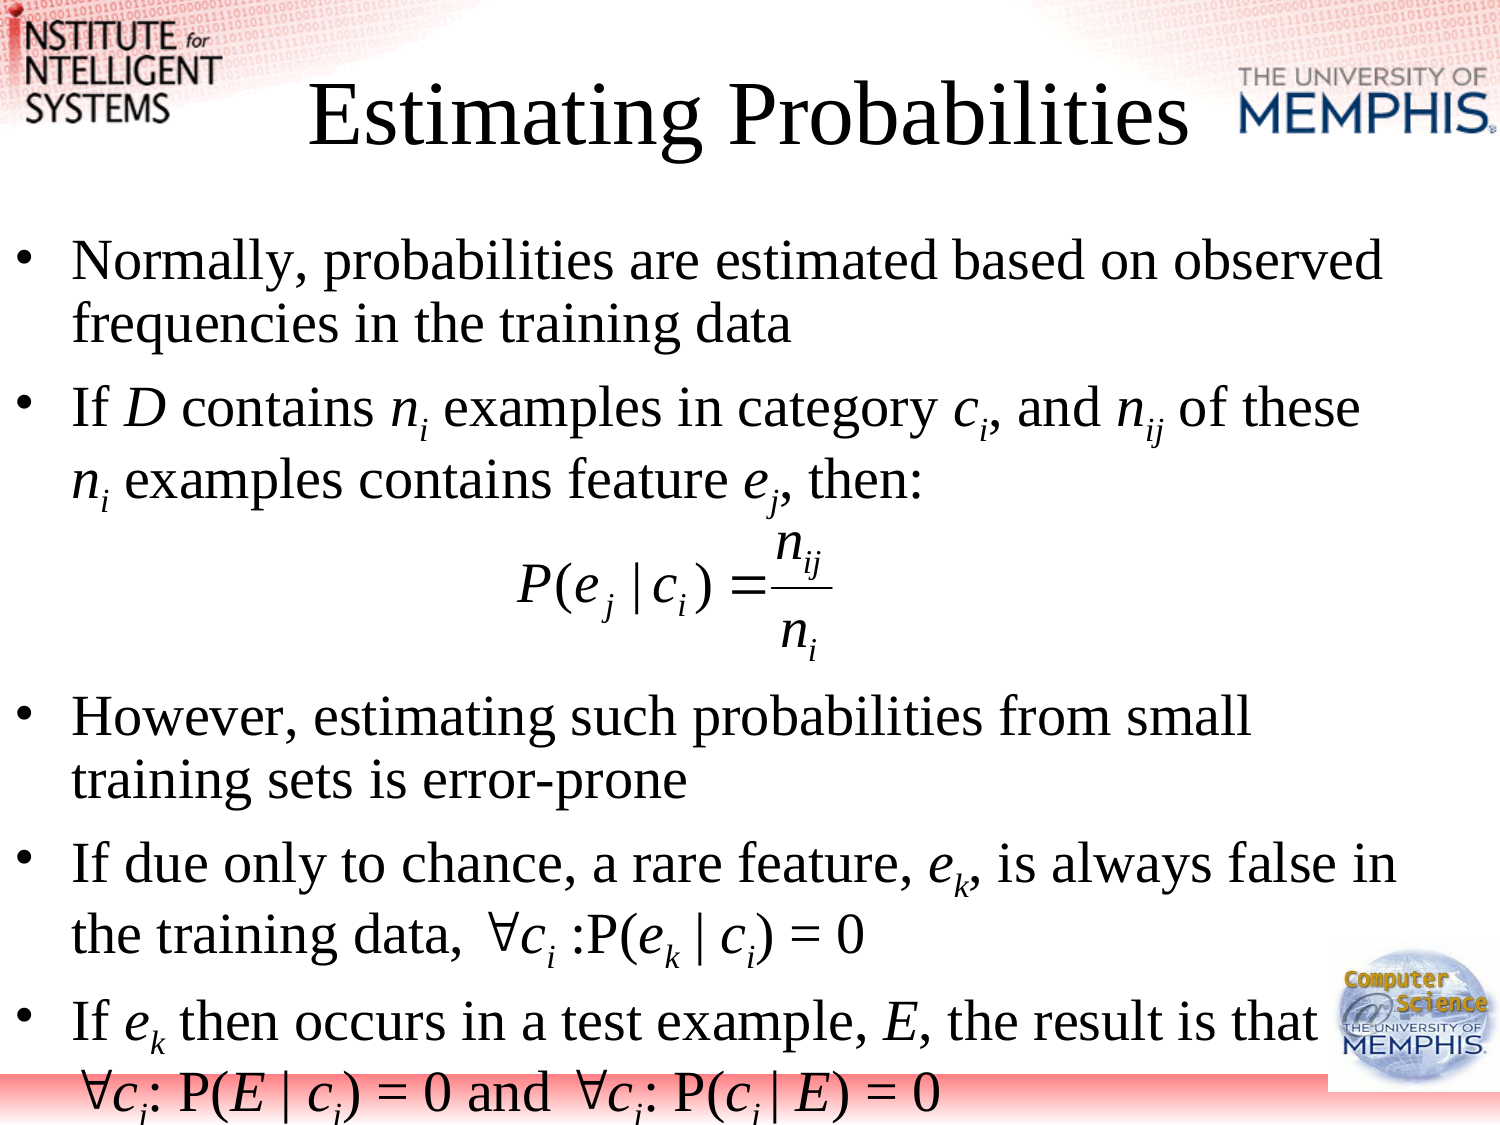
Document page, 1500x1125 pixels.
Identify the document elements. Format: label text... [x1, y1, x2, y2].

picture [1426, 941, 1500, 1092]
title Estimating Probabilities [75, 45, 1426, 221]
chart [507, 502, 846, 674]
picture [0, 0, 501, 132]
list Normally, probabilities are estimated based on observed frequencies in the training data If D contains ni examples in category ci, and nij of these ni examples contains feature ej, then: However, estimating such probabilities from small training sets is error-prone If due only to chance, a rare feature, ek, is always false in the training data, ci :P(ek | ci) = 0 If ek then occurs in a test example, E, the result is that ci: P(E | ci) = 0 and ci: P(ci | E) = 0 [0, 221, 1426, 1125]
picture [1012, 0, 1500, 141]
